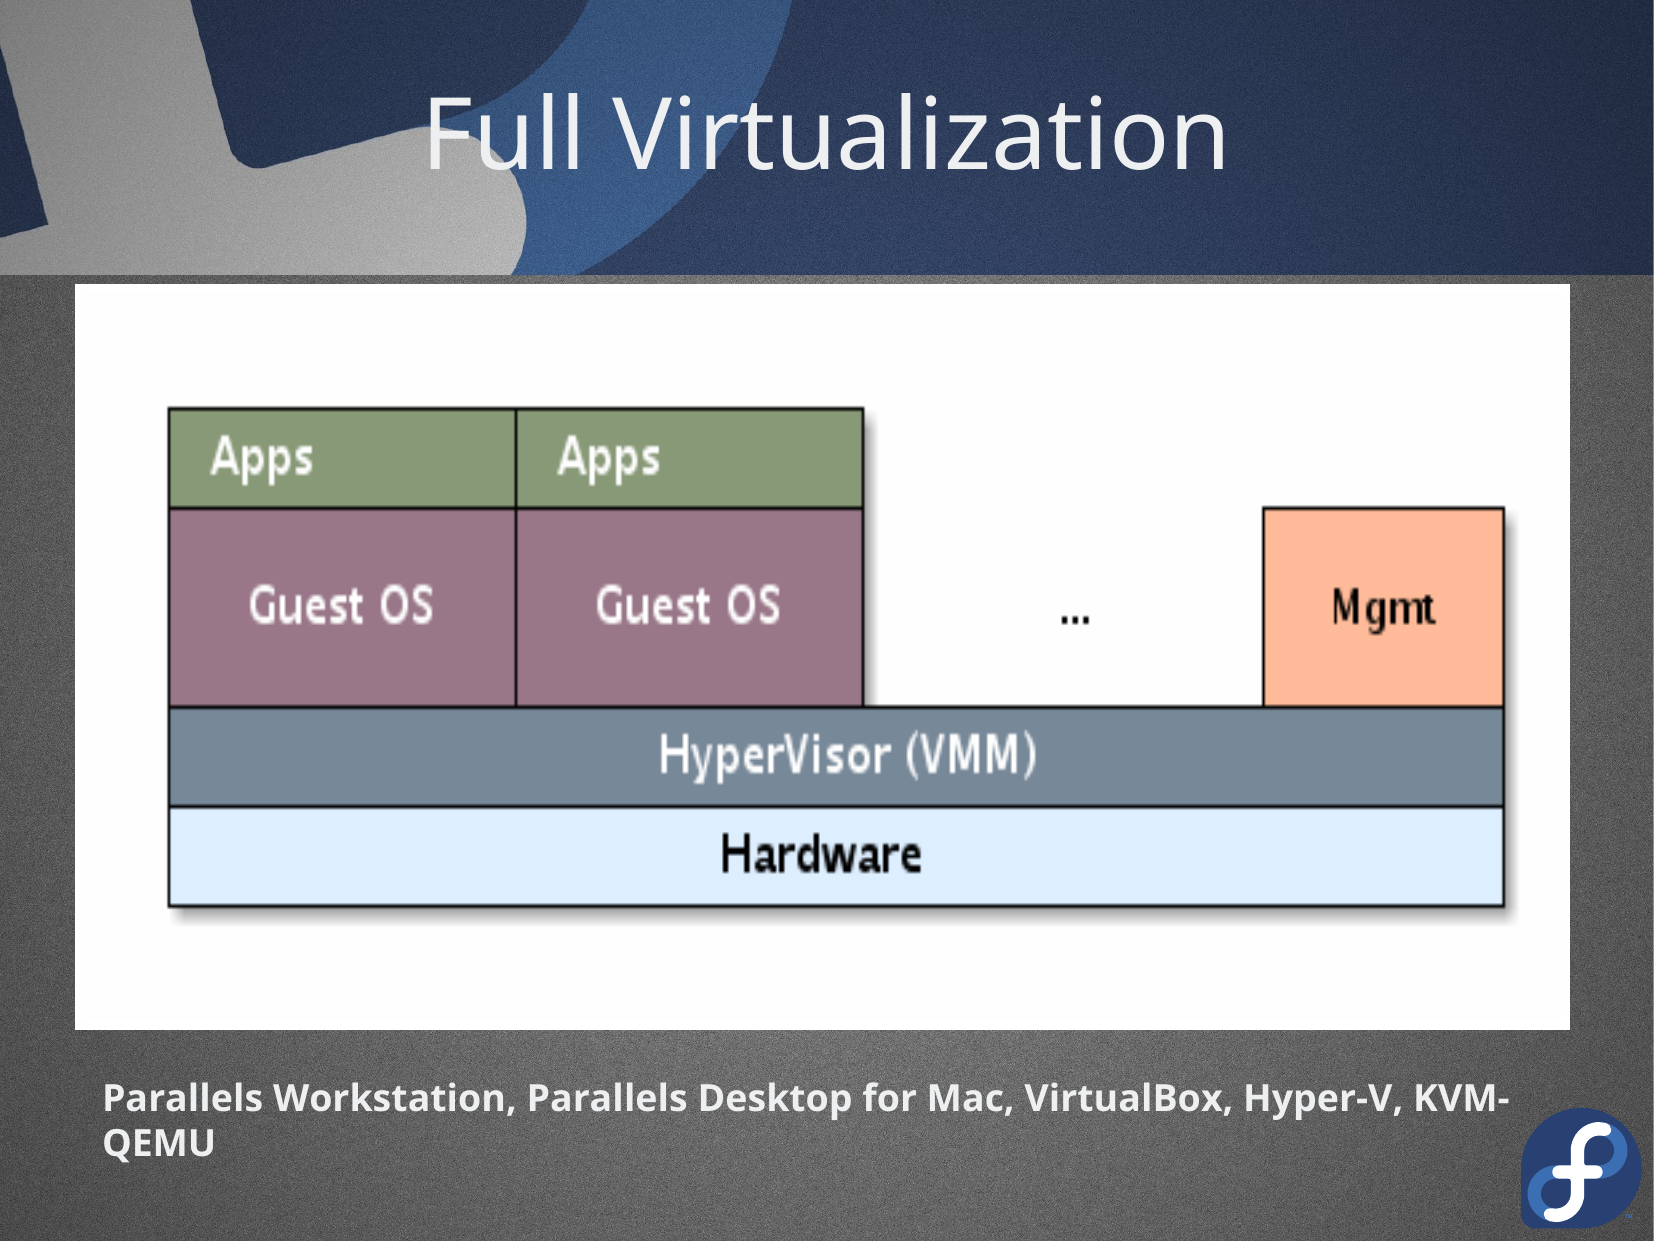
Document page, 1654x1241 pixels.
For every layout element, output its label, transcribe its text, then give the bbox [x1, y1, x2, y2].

picture [0, 0, 1654, 1241]
text_box Full Virtualization [88, 29, 1565, 237]
text_box Parallels Workstation, Parallels Desktop for Mac, VirtualBox, Hyper-V, KVM-QEMU [68, 1016, 1546, 1224]
